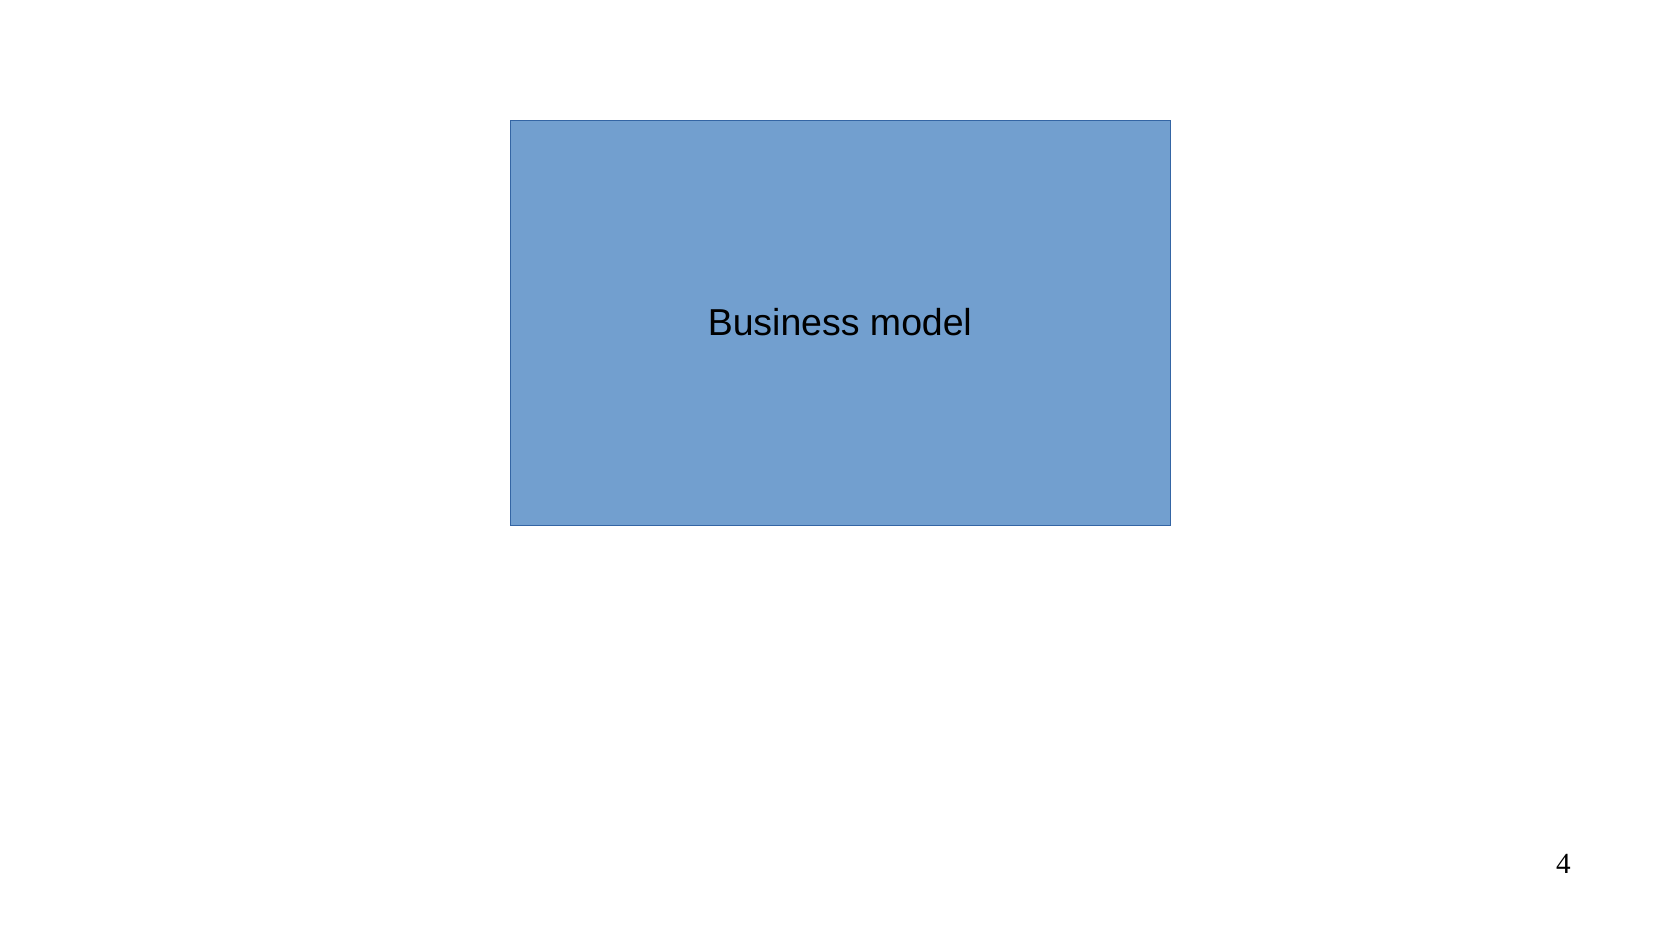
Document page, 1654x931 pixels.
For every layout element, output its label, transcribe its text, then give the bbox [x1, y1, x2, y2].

text_box Business model [510, 120, 1171, 526]
